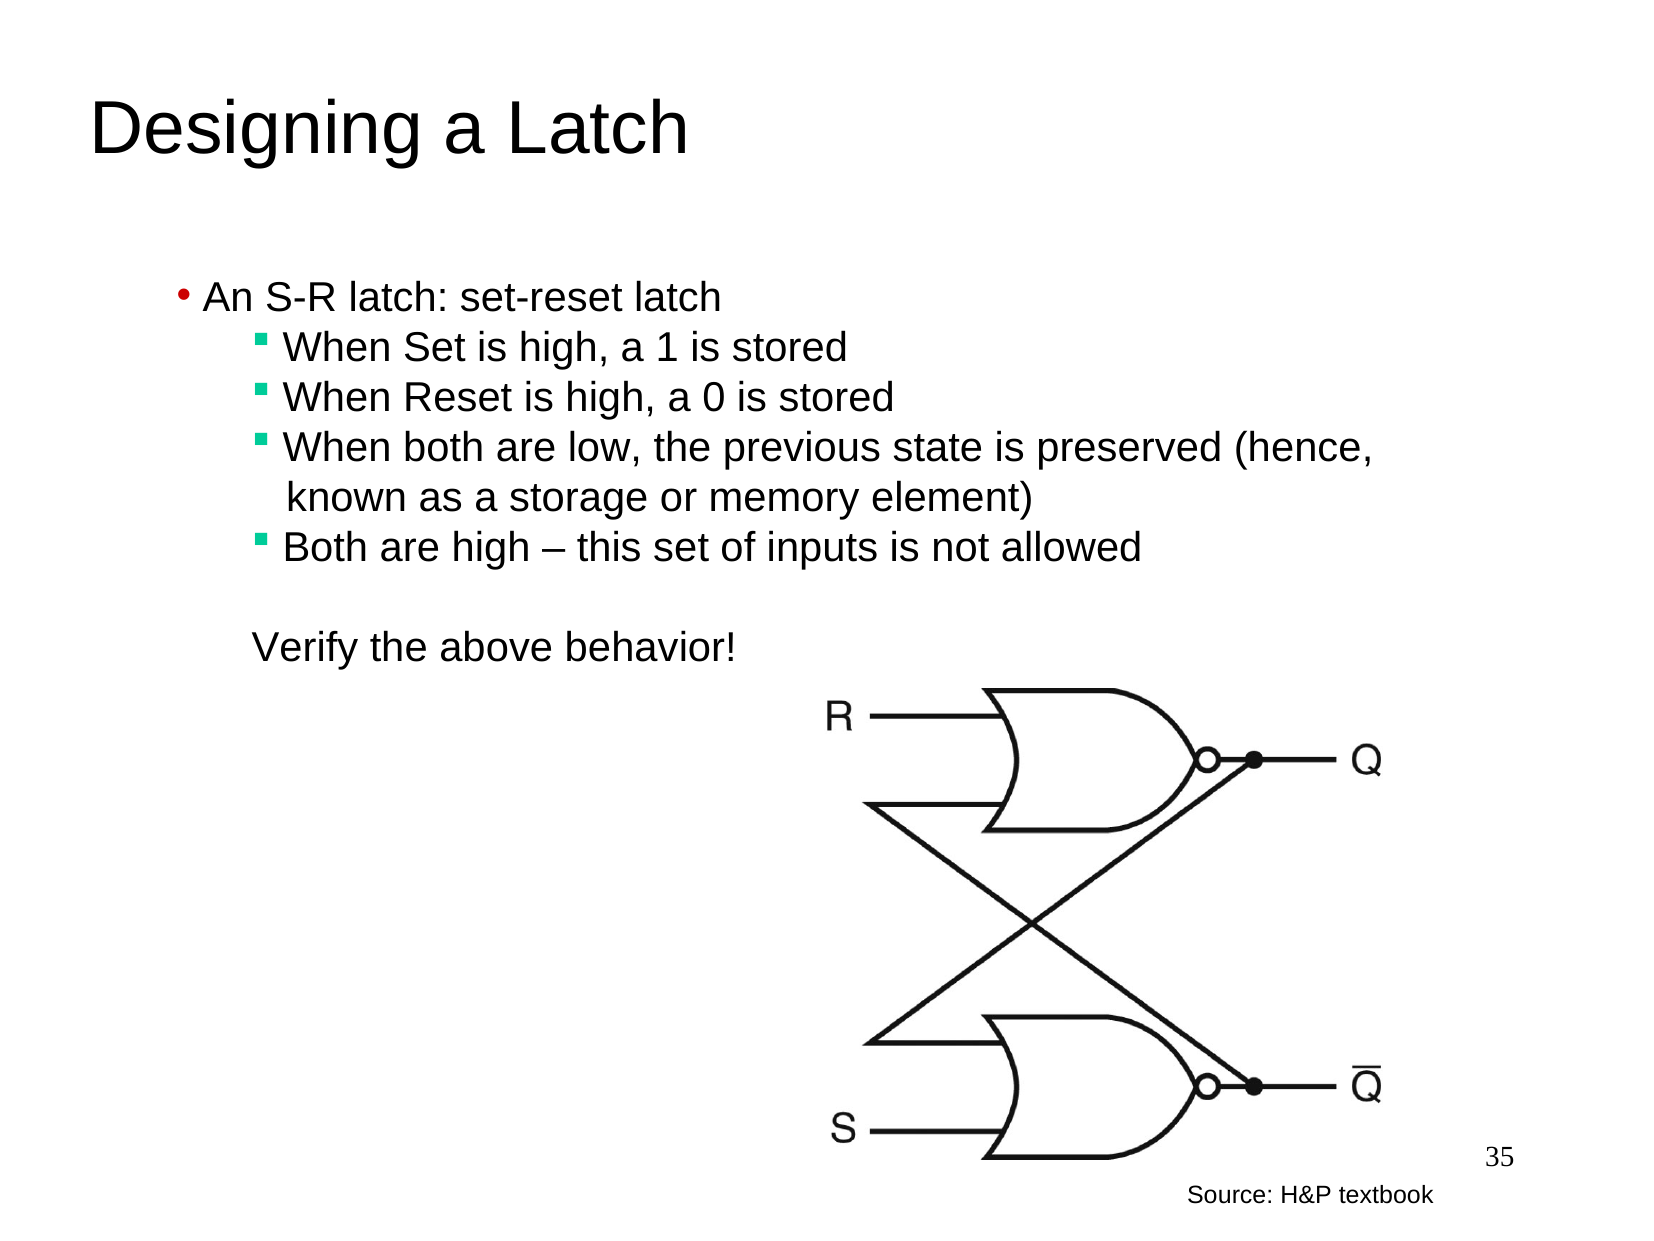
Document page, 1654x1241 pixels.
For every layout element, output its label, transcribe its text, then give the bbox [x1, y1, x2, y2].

text_box An S-R latch: set-reset latch When Set is high, a 1 is stored When Reset is high, a 0 is stored When both are low, the previous state is preserved (hence, known as a storage or memory element) Both are high – this set of inputs is not allowed Verify the above behavior! [161, 261, 1389, 678]
picture [824, 688, 1383, 1160]
text_box Designing a Latch [74, 71, 706, 177]
text_box Source: H&P textbook [1172, 1171, 1449, 1217]
text_box <number> [1185, 1129, 1530, 1213]
